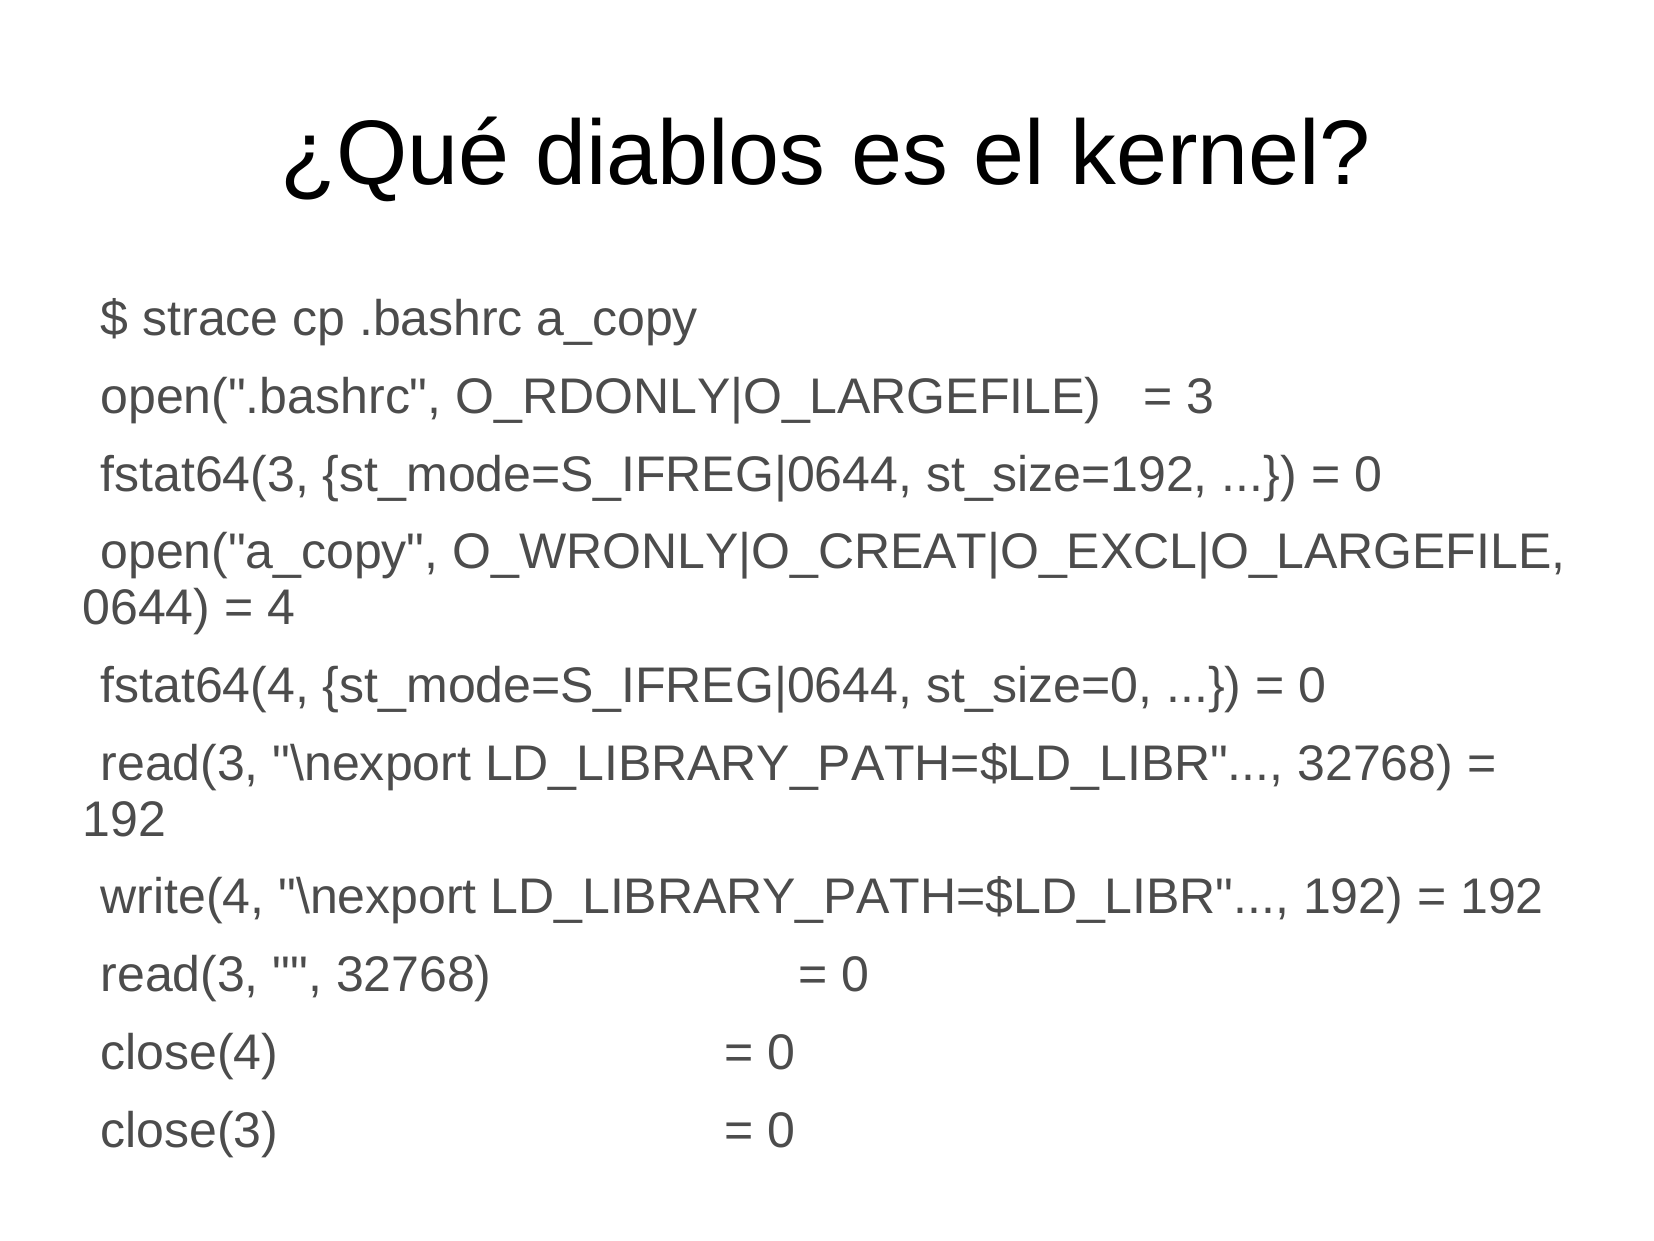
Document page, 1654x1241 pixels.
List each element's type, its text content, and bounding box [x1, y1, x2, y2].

list $ strace cp .bashrc a_copy open(".bashrc", O_RDONLY|O_LARGEFILE) = 3 fstat64(3, {st_mode=S_IFREG|0644, st_size=192, ...}) = 0 open("a_copy", O_WRONLY|O_CREAT|O_EXCL|O_LARGEFILE, 0644) = 4 fstat64(4, {st_mode=S_IFREG|0644, st_size=0, ...}) = 0 read(3, "\nexport LD_LIBRARY_PATH=$LD_LIBR"..., 32768) = 192 write(4, "\nexport LD_LIBRARY_PATH=$LD_LIBR"..., 192) = 192 read(3, "", 32768) = 0 close(4) = 0 close(3) = 0 [82, 290, 1571, 1236]
title ¿Qué diablos es el kernel? [82, 49, 1571, 257]
